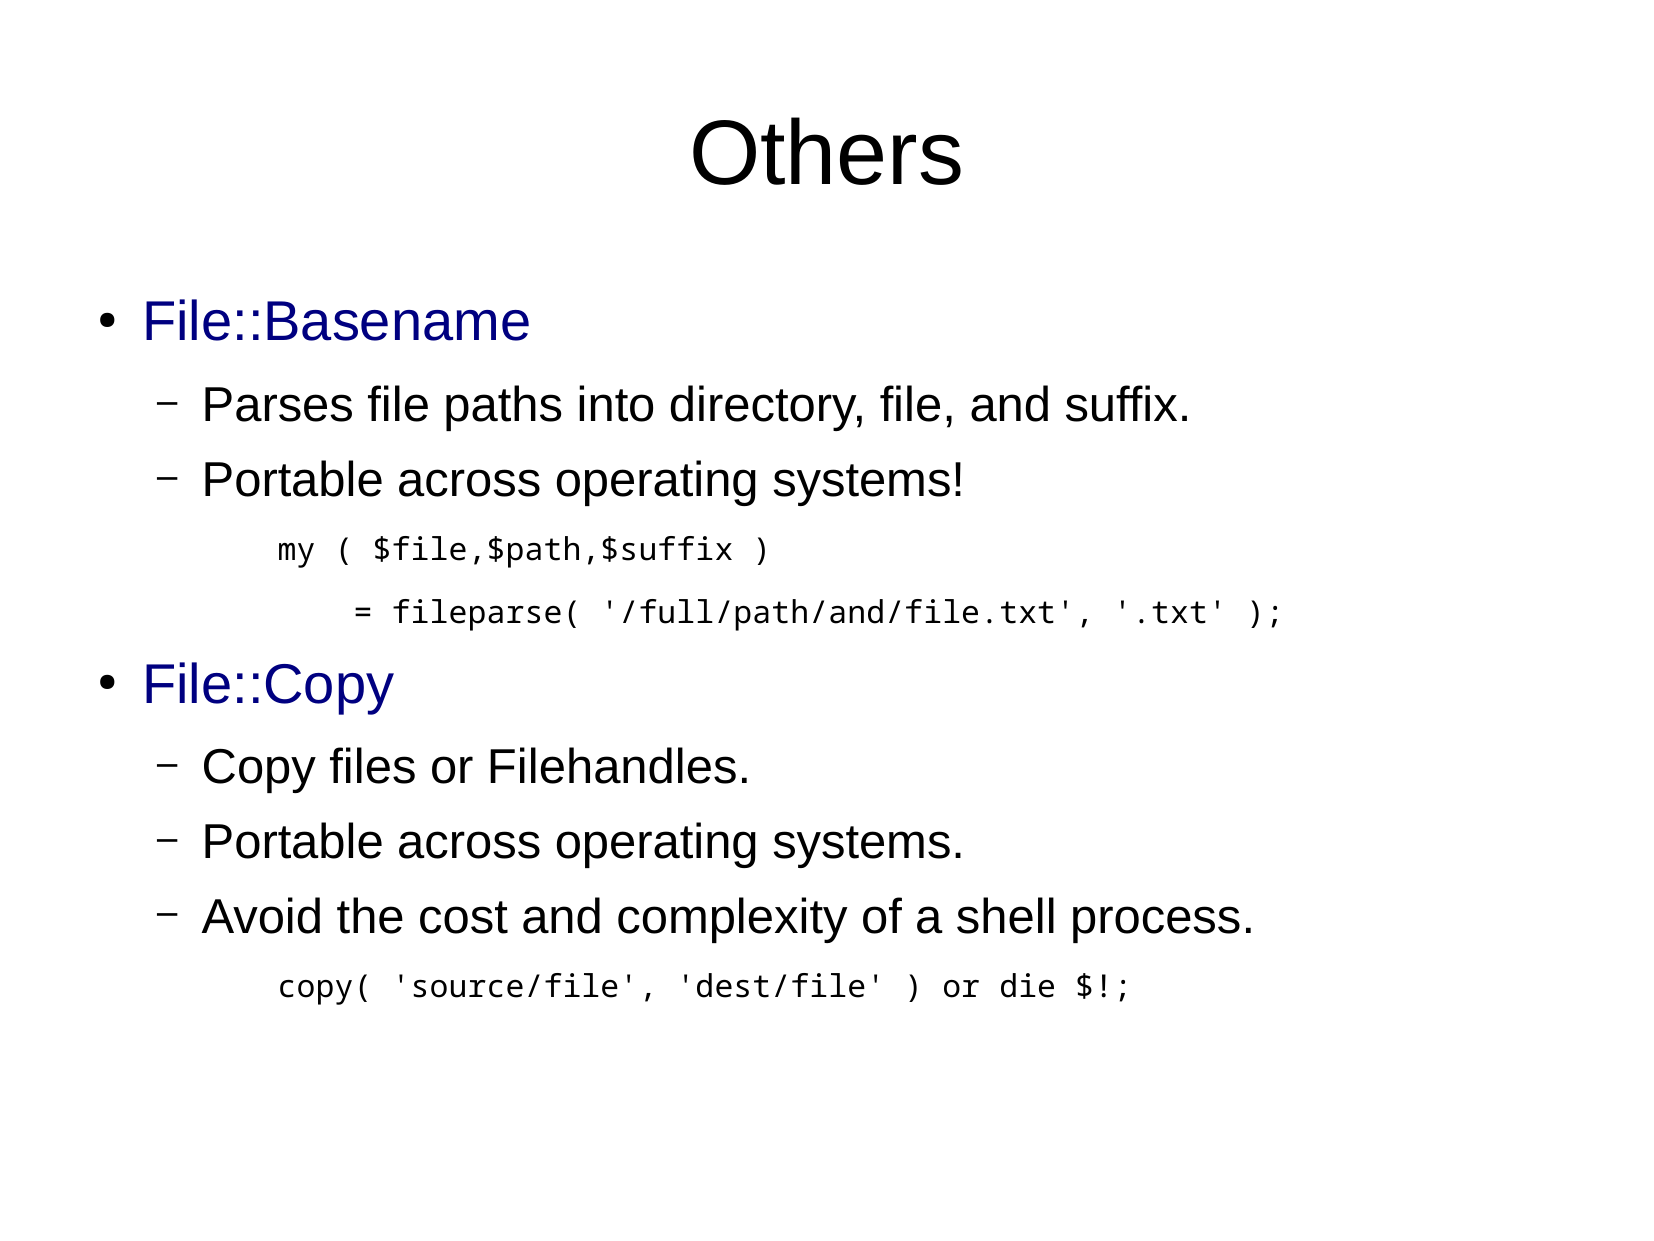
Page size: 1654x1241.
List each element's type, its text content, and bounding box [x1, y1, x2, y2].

title Others [82, 49, 1571, 257]
list File::Basename Parses file paths into directory, file, and suffix. Portable across operating systems! my ( $file,$path,$suffix ) = fileparse( '/full/path/and/file.txt', '.txt' ); File::Copy Copy files or Filehandles. Portable across operating systems. Avoid the cost and complexity of a shell process. copy( 'source/file', 'dest/file' ) or die $!; [82, 290, 1571, 1010]
